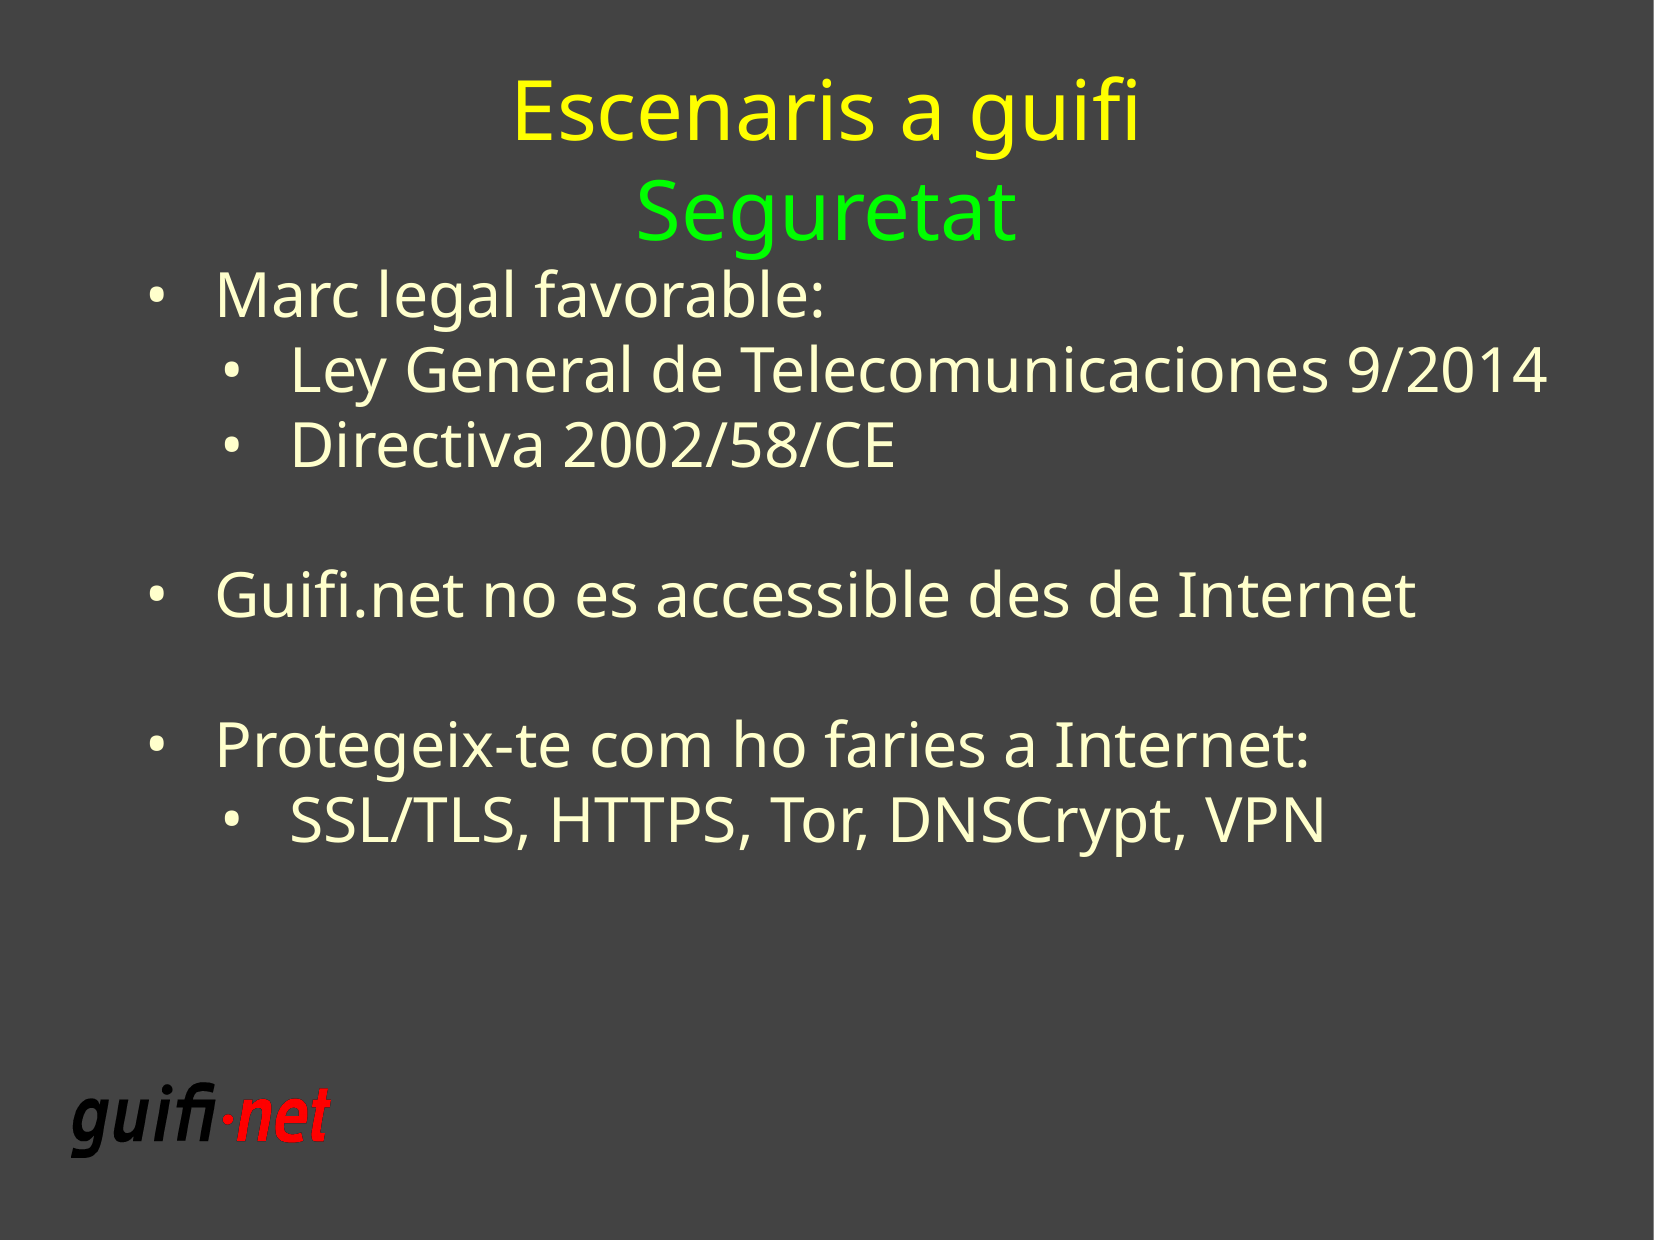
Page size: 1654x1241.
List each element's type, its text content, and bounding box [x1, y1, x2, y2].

title Escenaris a guifi Seguretat [82, 49, 1571, 213]
list Marc legal favorable: Ley General de Telecomunicaciones 9/2014 Directiva 2002/58/CE Guifi.net no es accessible des de Internet Protegeix-te com ho faries a Internet: SSL/TLS, HTTPS, Tor, DNSCrypt, VPN [118, 248, 1571, 1048]
picture [71, 1082, 331, 1158]
